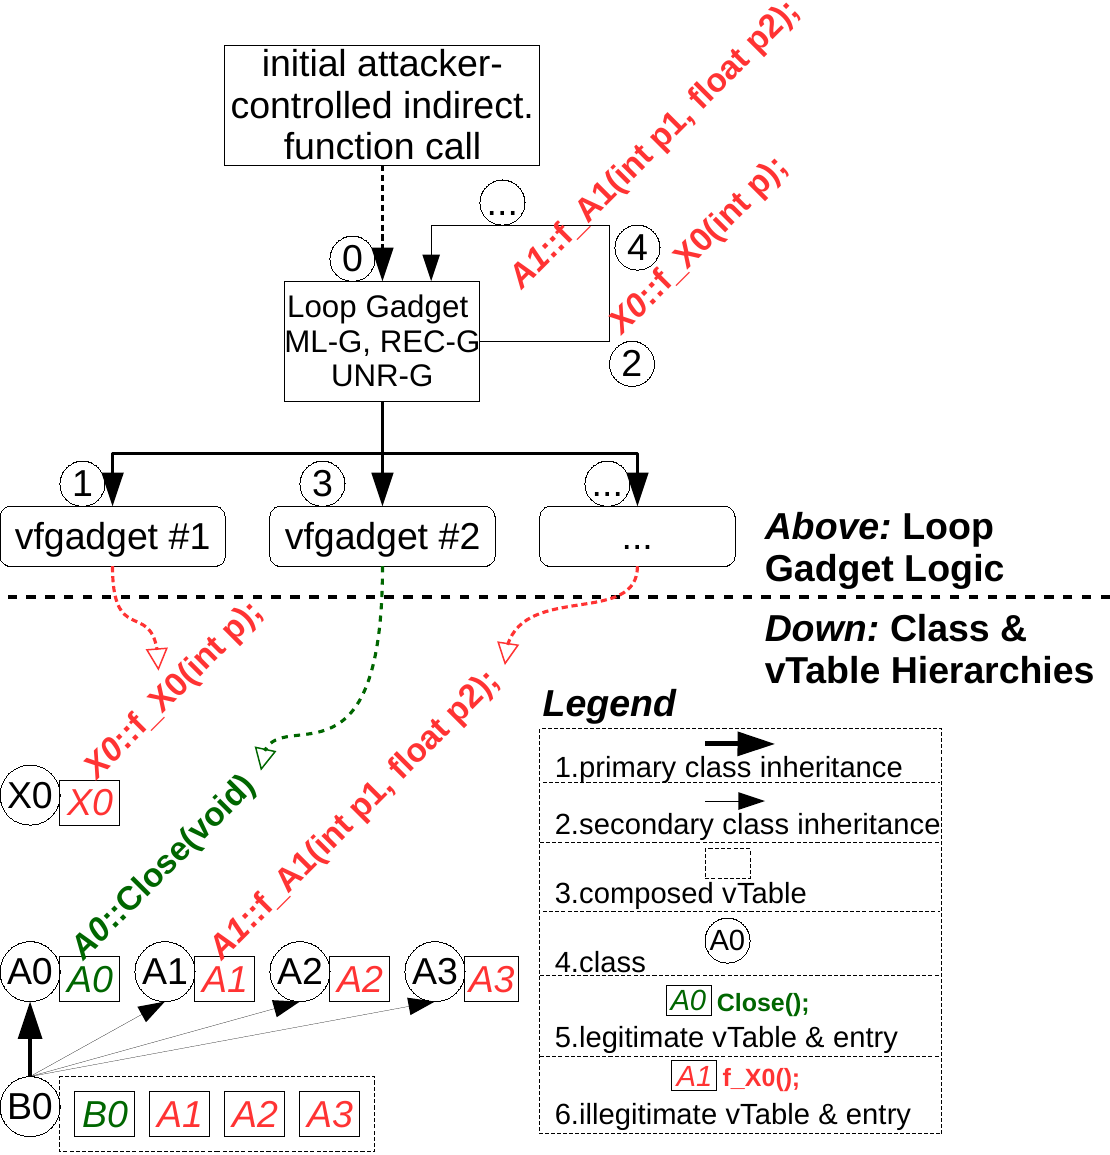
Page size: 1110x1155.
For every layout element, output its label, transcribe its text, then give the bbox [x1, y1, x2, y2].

text_box vfgadget #1 [0, 506, 226, 567]
text_box A1 [194, 956, 255, 1002]
text_box 2.secondary class inheritance [540, 801, 967, 849]
text_box X0 [97, 797, 109, 813]
text_box B0 [0, 1076, 61, 1137]
text_box 6.illegitimate vTable & entry [540, 1095, 937, 1139]
text_box 0 [329, 236, 376, 282]
text_box X0::f_X0(int p); [59, 566, 298, 805]
text_box 1.primary class inheritance [540, 743, 922, 825]
text_box A2 [329, 956, 390, 1002]
text_box 5.legitimate vTable & entry [540, 1013, 937, 1095]
text_box X0::f_X0(int p); [584, 122, 823, 360]
text_box X0 [0, 765, 61, 826]
text_box X0 [59, 780, 120, 826]
text_box Above: Loop Gadget Logic [750, 498, 1051, 597]
text_box A2 [269, 941, 329, 1002]
text_box 3.composed vTable [540, 870, 892, 951]
text_box vfgadget #2 [269, 506, 496, 567]
text_box A0 [0, 941, 59, 1002]
text_box A0 [97, 969, 109, 990]
text_box Close(); [702, 981, 825, 1013]
text_box 4.class [540, 938, 739, 987]
text_box A1 [210, 975, 219, 982]
text_box 1 [59, 461, 106, 507]
text_box Loop Gadget ML-G, REC-G UNR-G [284, 281, 480, 402]
text_box A1::f_A1(int p1, float p2); [184, 645, 525, 986]
text_box ... [539, 506, 736, 567]
text_box A1::f_A1(int p1, float p2); [484, 0, 825, 316]
text_box 4 [614, 225, 660, 270]
text_box 2 [609, 344, 655, 387]
text_box A3 [464, 956, 519, 1002]
text_box Legend [528, 675, 706, 732]
text_box A1 [149, 1091, 210, 1137]
text_box A3 [404, 941, 464, 1002]
text_box A0 [59, 956, 120, 1002]
text_box A0 [739, 951, 748, 960]
text_box Down: Class & vTable Hierarchies [750, 600, 1110, 741]
text_box ... [479, 179, 526, 226]
text_box A1 [134, 941, 194, 1002]
text_box A0 [693, 992, 702, 1008]
text_box B0 [74, 1091, 135, 1137]
text_box A0 [666, 987, 702, 1013]
text_box initial attacker- controlled indirect. function call [224, 45, 540, 166]
text_box A2 [224, 1091, 285, 1137]
text_box A3 [299, 1091, 360, 1137]
text_box A0::Close(void) [46, 750, 282, 986]
text_box ... [584, 461, 631, 507]
text_box 3 [299, 461, 346, 507]
